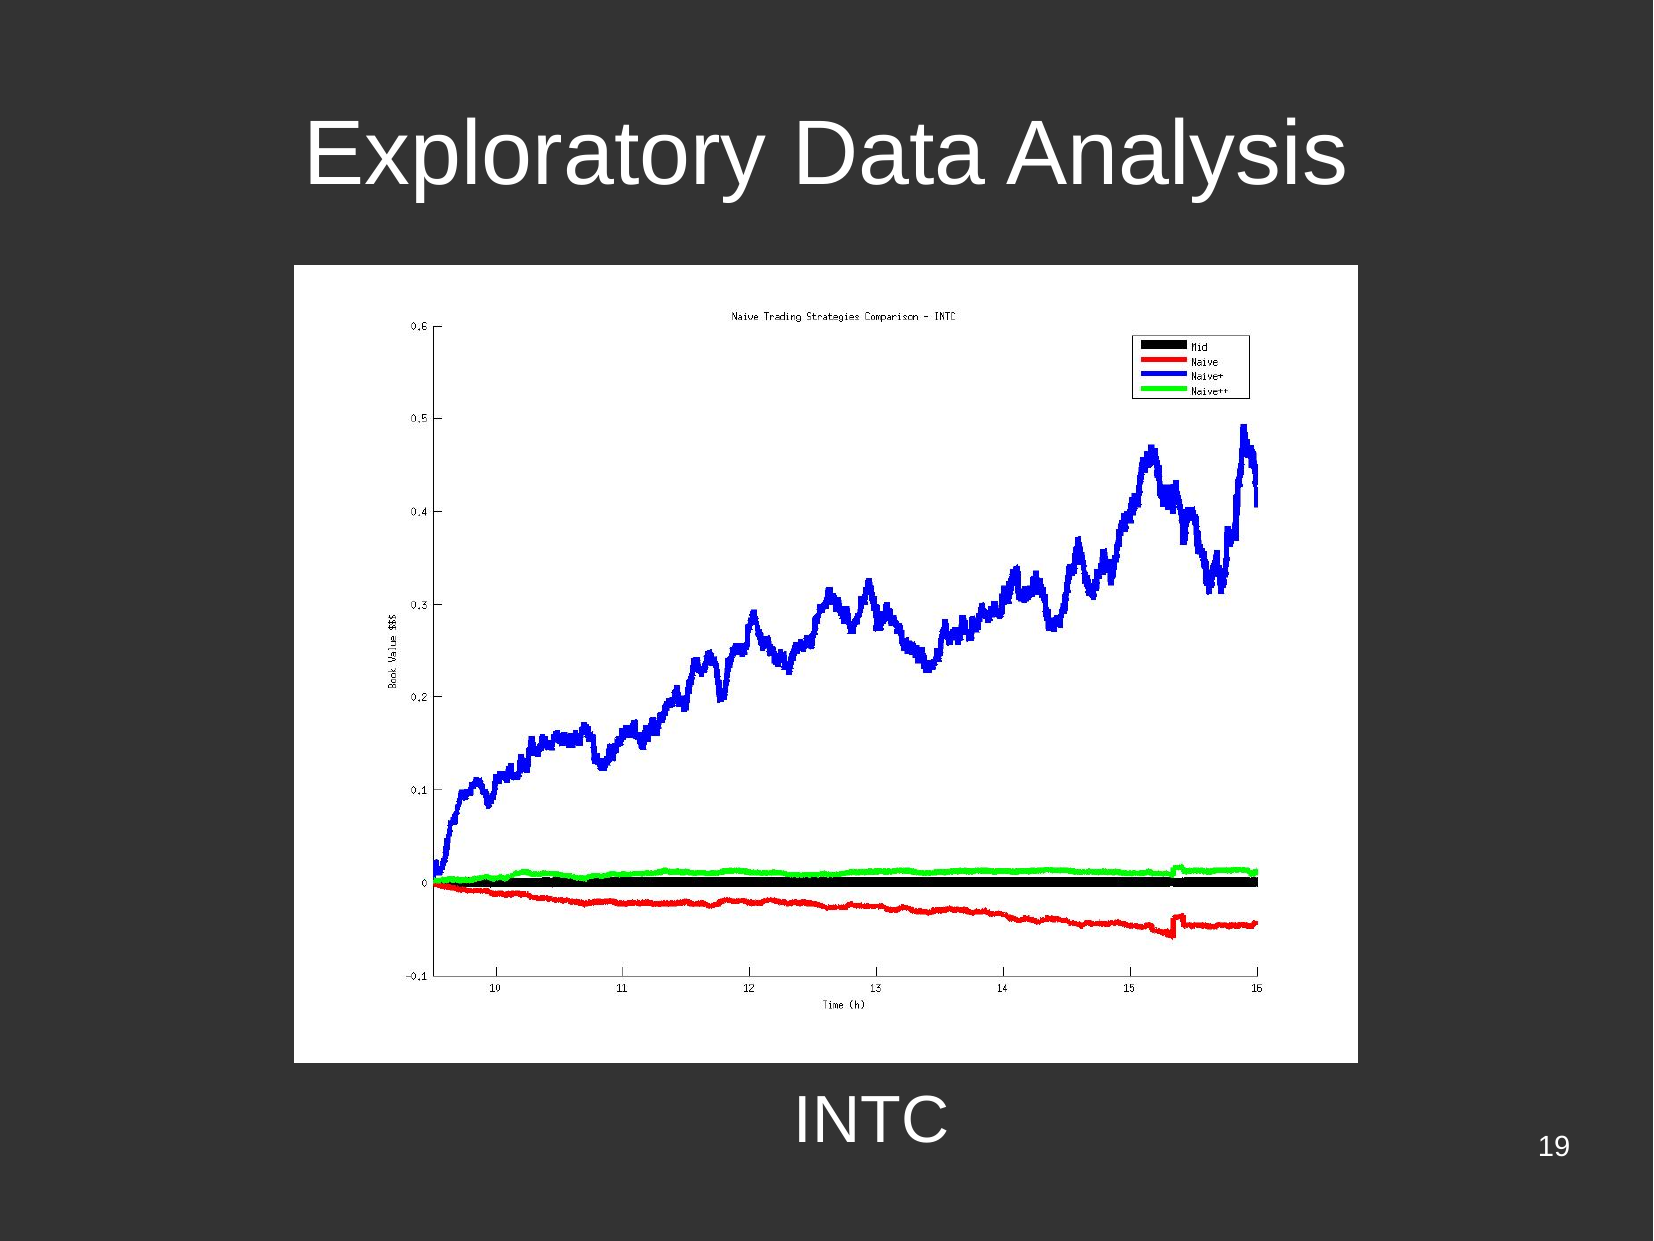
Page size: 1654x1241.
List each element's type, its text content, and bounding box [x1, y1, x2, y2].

list INTC [82, 1081, 1591, 1171]
picture [294, 265, 1358, 1063]
title Exploratory Data Analysis [82, 49, 1571, 257]
